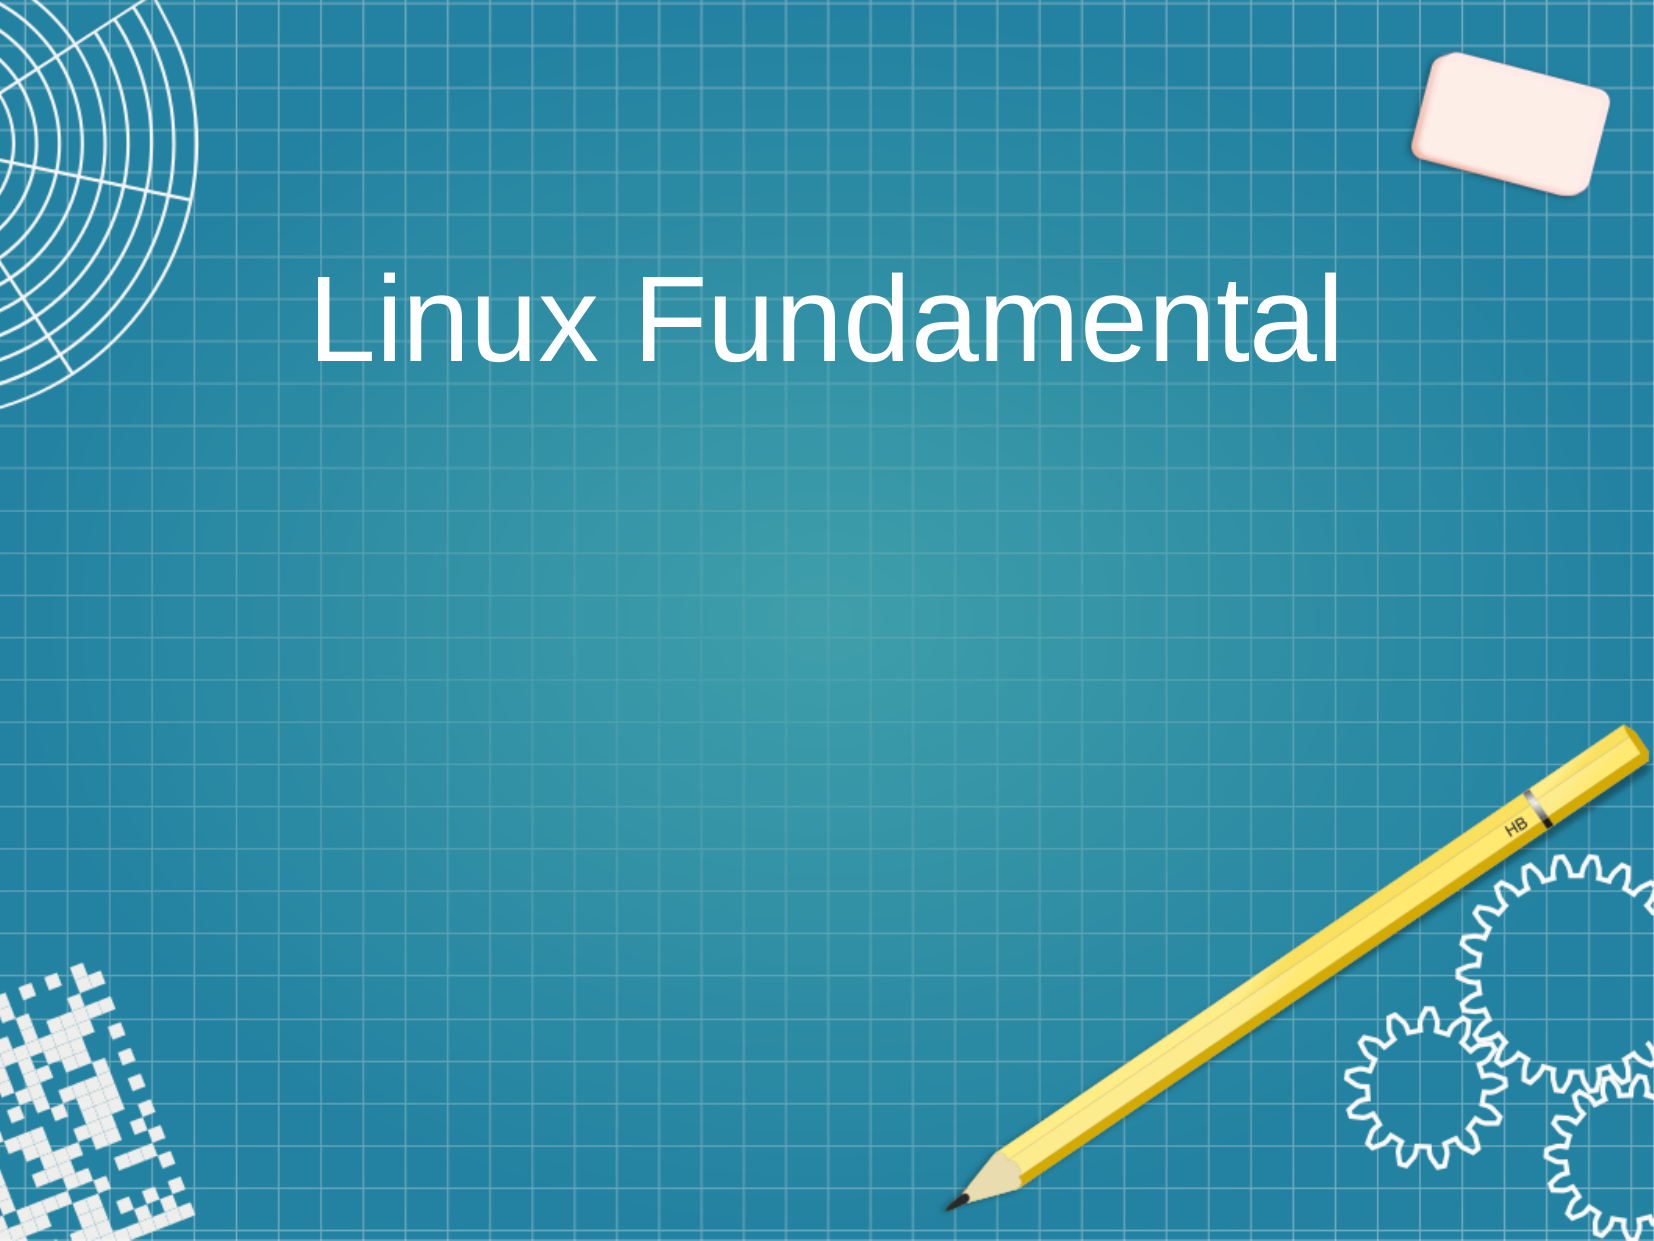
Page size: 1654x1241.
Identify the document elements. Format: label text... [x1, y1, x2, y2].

title Linux Fundamental [82, 177, 1571, 461]
picture [0, 0, 1654, 1241]
